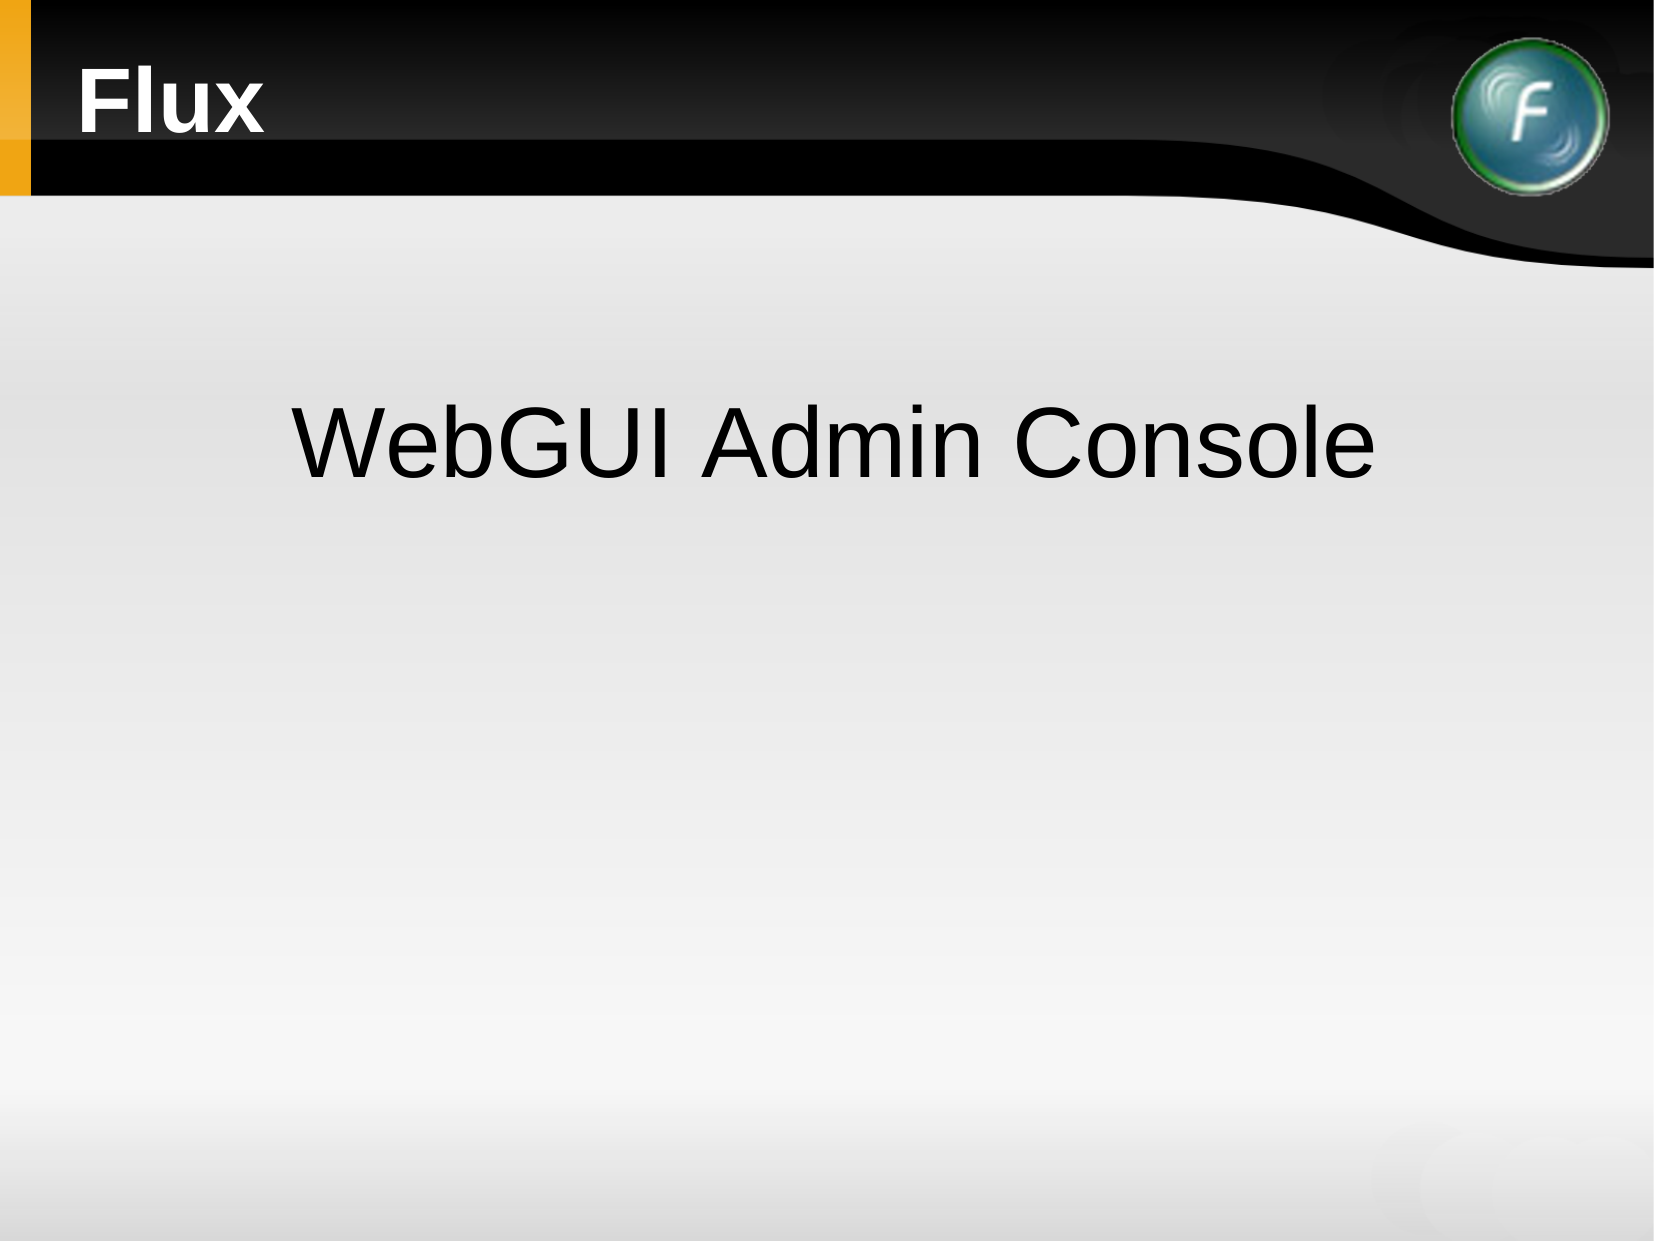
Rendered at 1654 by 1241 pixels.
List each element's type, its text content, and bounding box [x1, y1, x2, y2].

title Flux [76, 0, 1565, 208]
picture [0, 0, 1654, 1241]
list WebGUI Admin Console [82, 290, 1571, 1109]
